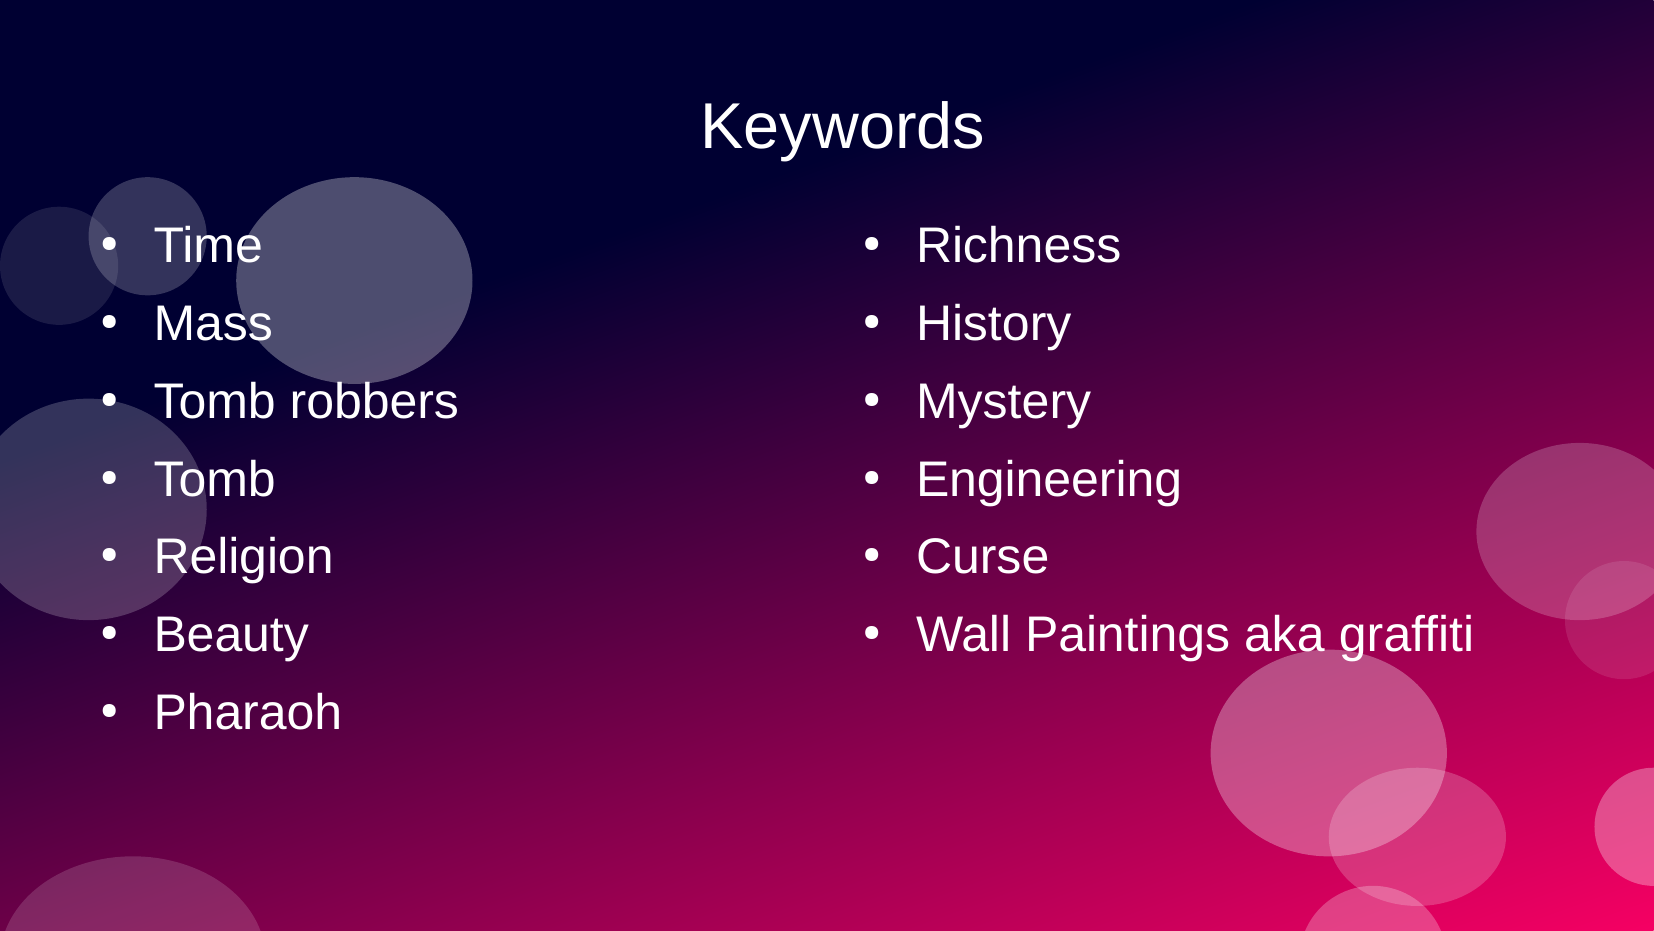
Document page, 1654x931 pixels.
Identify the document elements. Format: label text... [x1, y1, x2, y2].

list Time Mass Tomb robbers Tomb Religion Beauty Pharaoh [82, 217, 809, 758]
list Richness History Mystery Engineering Curse Wall Paintings aka graffiti [845, 217, 1572, 758]
title Keywords [105, 45, 1582, 208]
